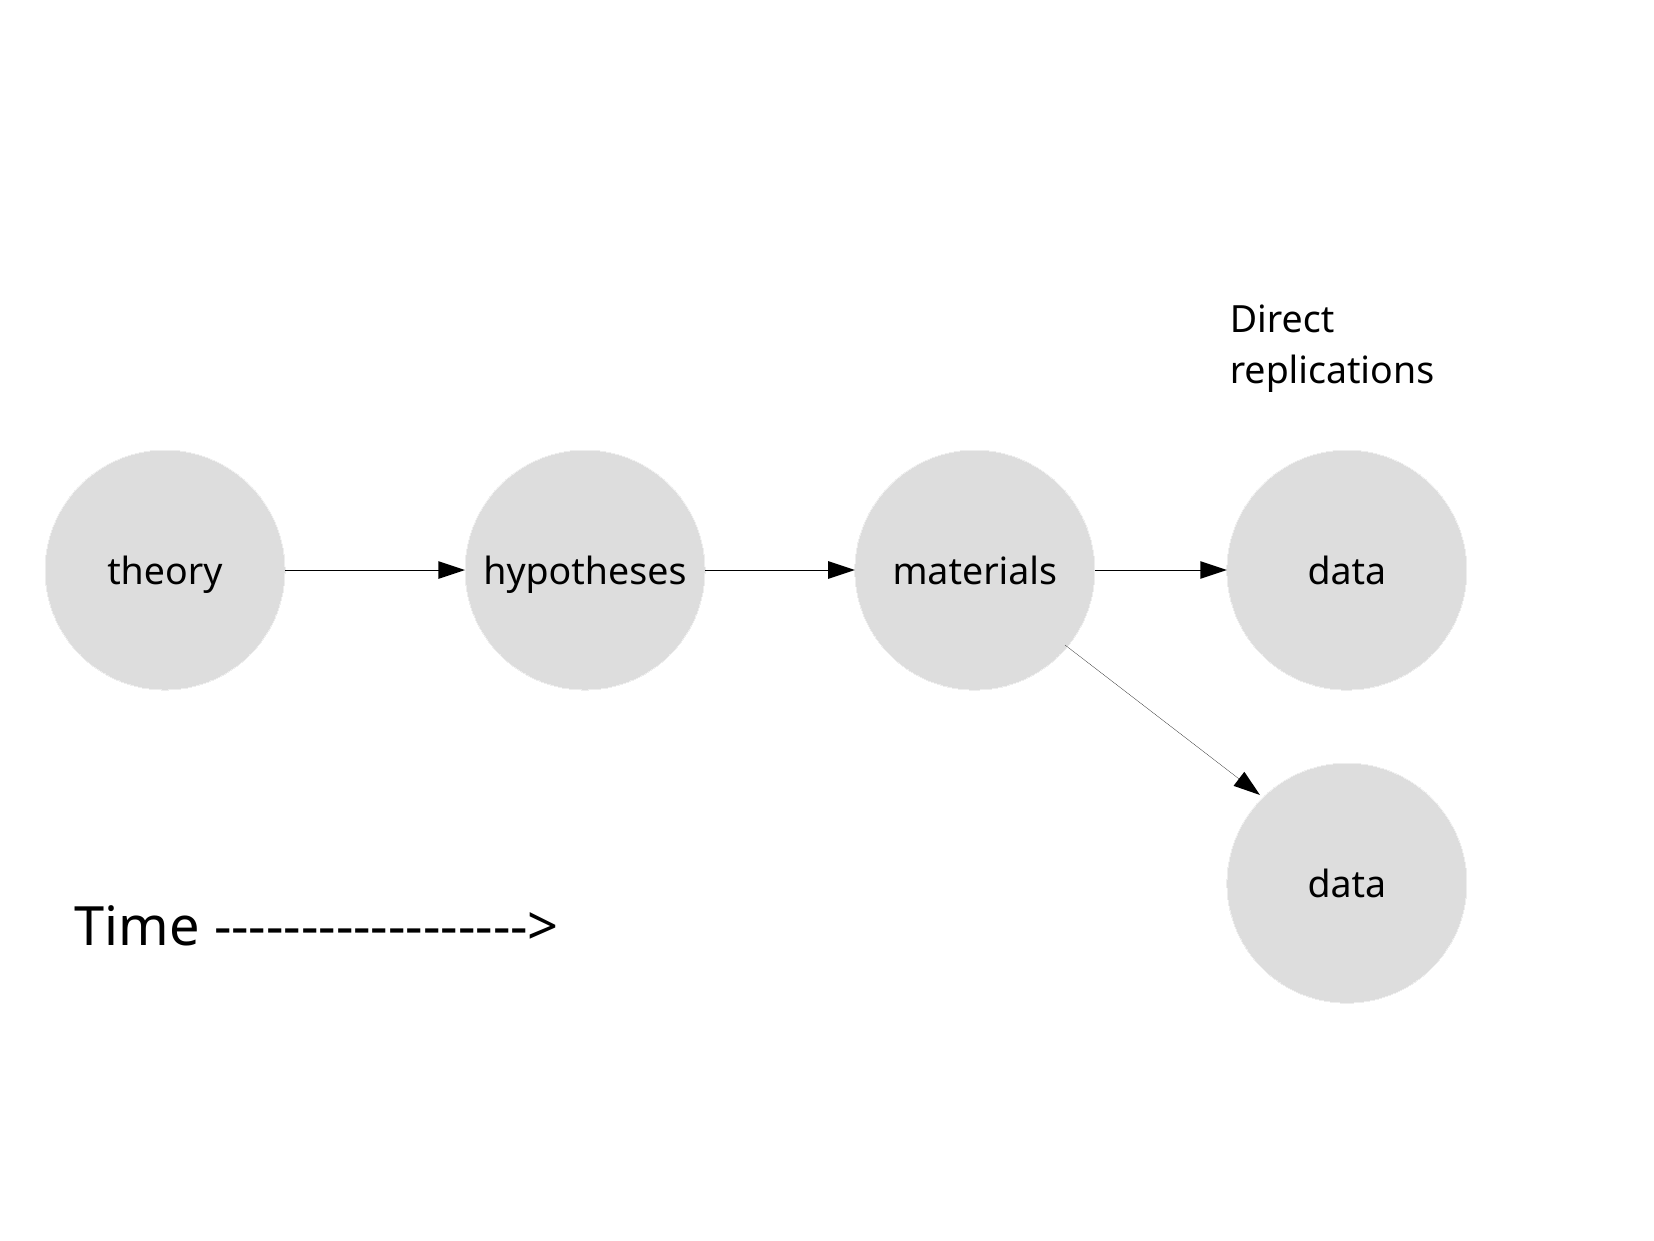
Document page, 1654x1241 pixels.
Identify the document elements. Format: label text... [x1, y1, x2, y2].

text_box data [1226, 763, 1467, 1004]
text_box theory [45, 450, 286, 691]
text_box data [1226, 450, 1467, 691]
text_box materials [854, 450, 1095, 691]
text_box Time ------------------> [60, 880, 856, 961]
text_box Direct replications [1215, 285, 1516, 390]
text_box hypotheses [465, 450, 706, 691]
